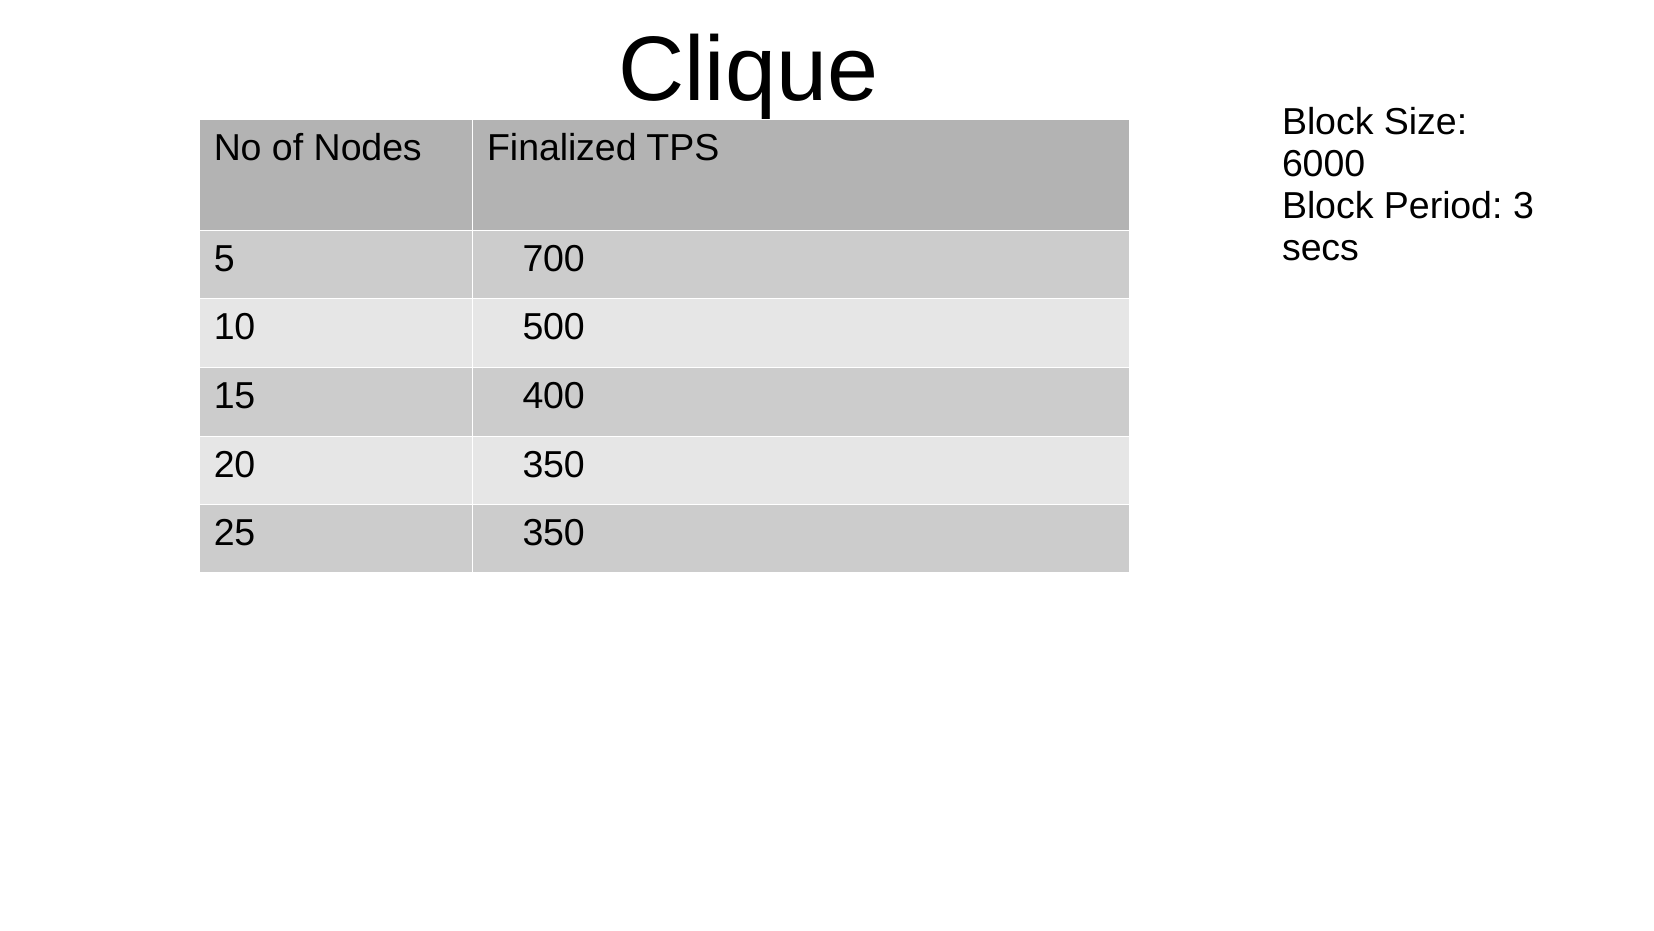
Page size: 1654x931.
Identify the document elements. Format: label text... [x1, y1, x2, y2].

text_box Block Size: 6000 Block Period: 3 secs [1267, 93, 1566, 276]
table_cell 10 [200, 299, 472, 367]
table_header Finalized TPS [473, 120, 1129, 230]
table_cell 5 [200, 231, 472, 298]
table_cell 350 [473, 505, 1129, 572]
table_cell 25 [200, 505, 472, 572]
table_header No of Nodes [200, 120, 472, 230]
table_cell 700 [473, 231, 1129, 298]
table_cell 350 [473, 437, 1129, 504]
table_cell 500 [473, 299, 1129, 367]
table_cell 20 [200, 437, 472, 504]
title Clique [255, 17, 1268, 121]
table_cell 15 [200, 368, 472, 436]
table_cell 400 [473, 368, 1129, 436]
